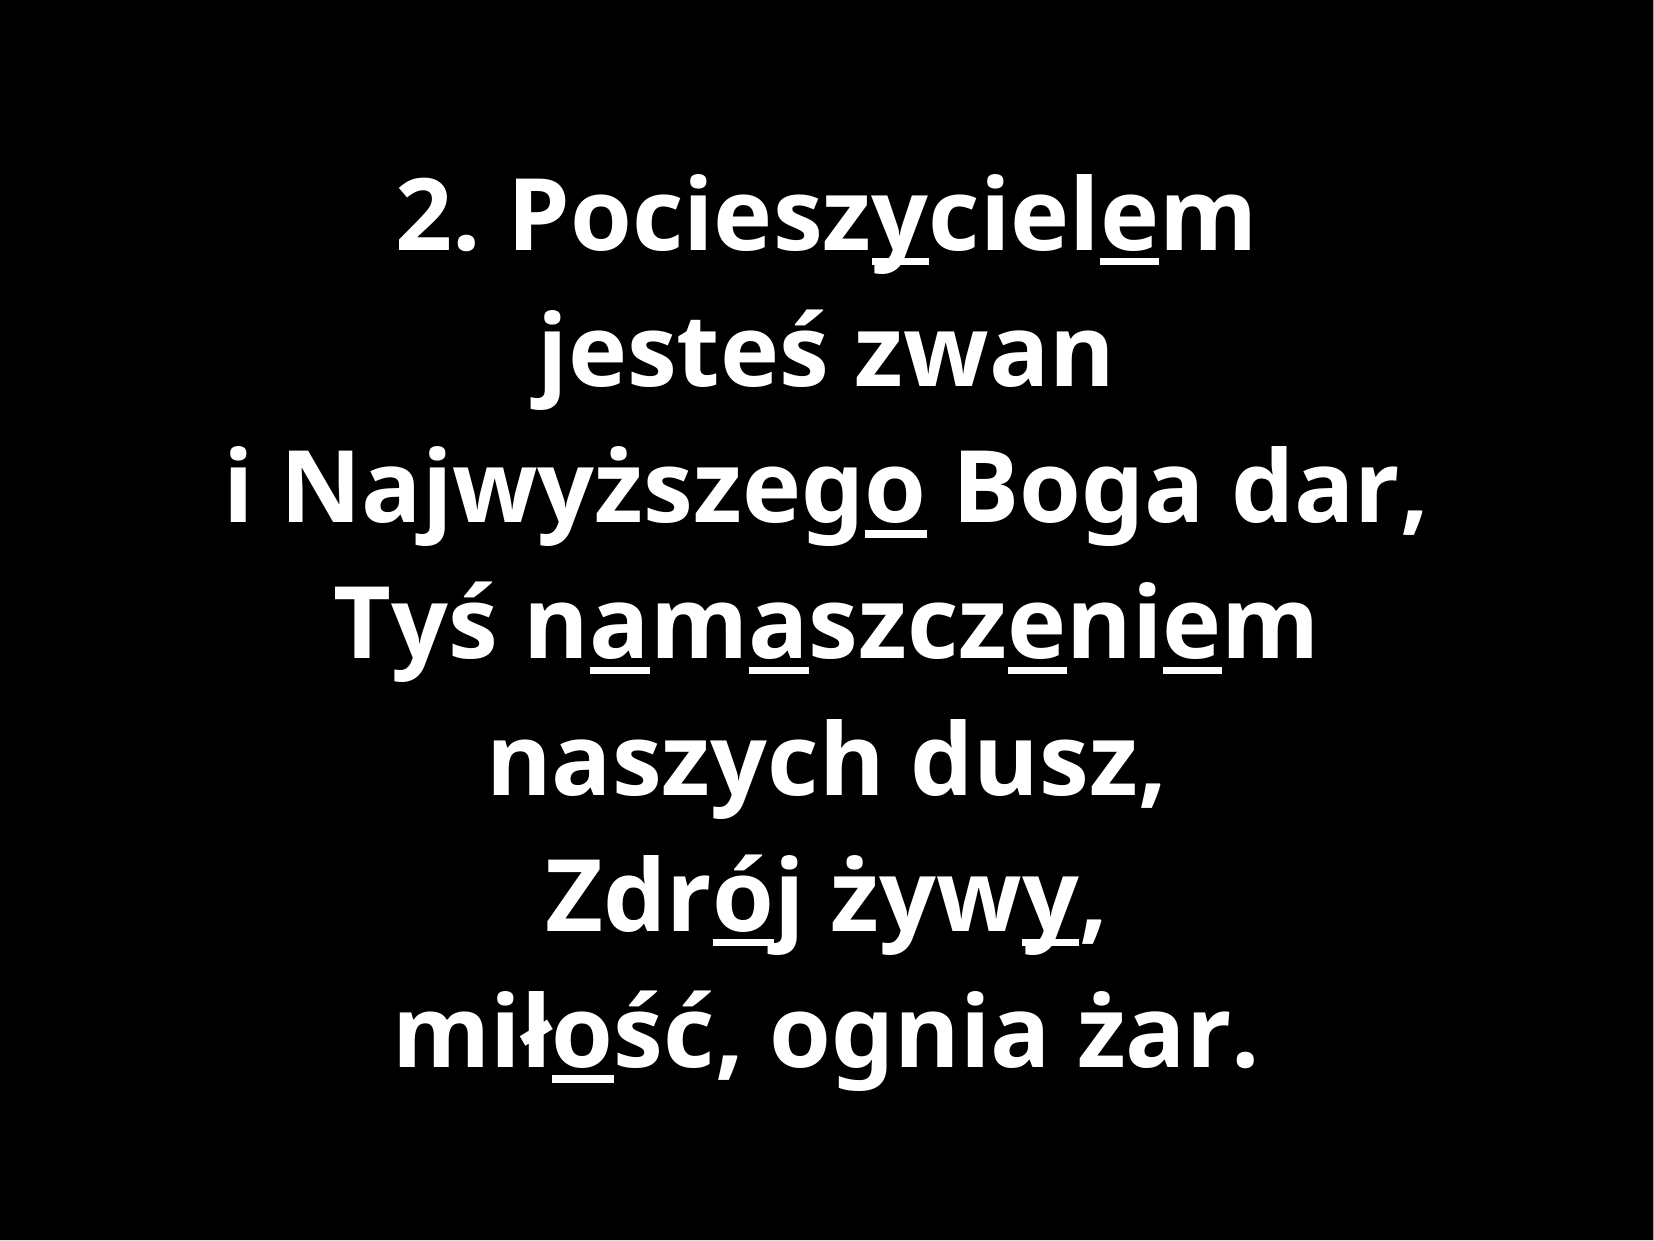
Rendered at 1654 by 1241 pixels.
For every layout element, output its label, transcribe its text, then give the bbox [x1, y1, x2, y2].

title 2. Pocieszycielem jesteś zwan i Najwyższego Boga dar, Tyś namaszczeniem naszych dusz, Zdrój żywy, miłość, ognia żar. [0, 0, 1654, 1241]
